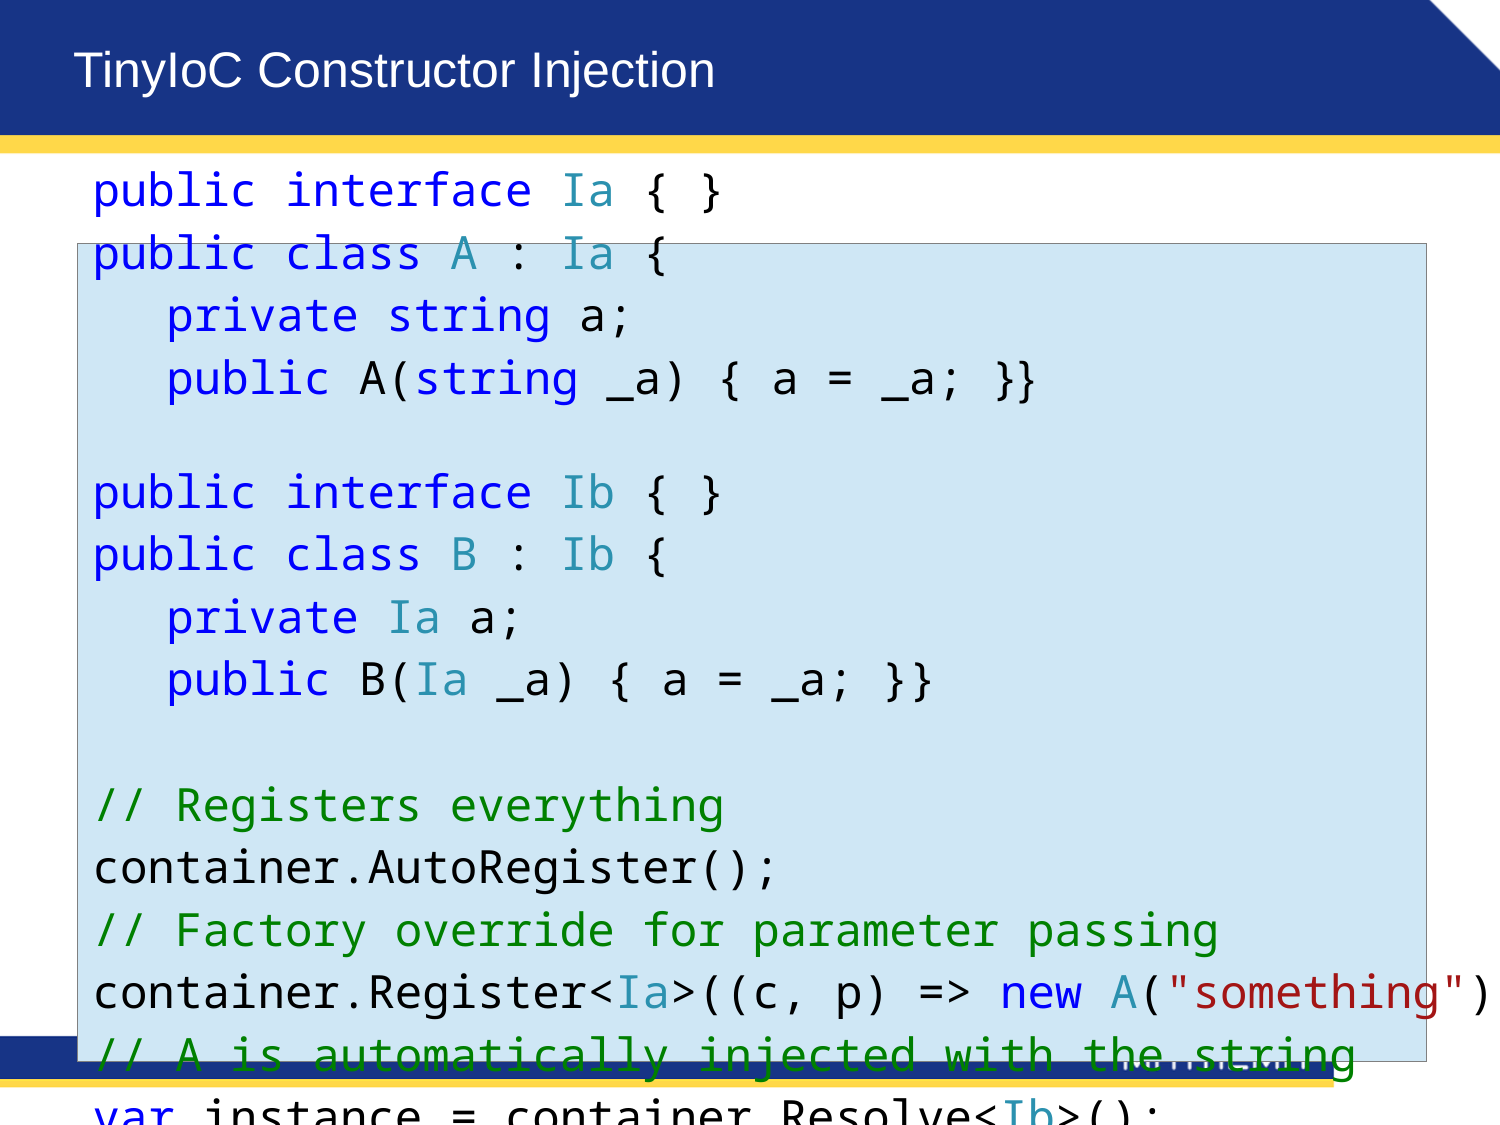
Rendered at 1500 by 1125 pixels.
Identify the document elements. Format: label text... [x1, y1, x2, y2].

picture [401, 1111, 415, 1118]
picture [787, 1120, 795, 1125]
picture [814, 1111, 828, 1118]
picture [704, 1111, 718, 1118]
picture [951, 1111, 965, 1118]
picture [677, 1111, 689, 1125]
picture [539, 1111, 553, 1125]
picture [869, 1111, 883, 1125]
picture [237, 1111, 249, 1125]
picture [0, 0, 1500, 1125]
text_box public interface Ia { } public class A : Ia { private string a; public A(string _a) { a = _a; }} public interface Ib { } public class B : Ib { private Ia a; public B(Ia _a) { a = _a; }} // Registers everything container.AutoRegister(); // Factory override for parameter passing container.Register<Ia>((c, p) => new A("something")); // A is automatically injected with the string var instance = container.Resolve<Ib>(); [77, 243, 1427, 1062]
picture [127, 1121, 140, 1125]
title TinyIoC Constructor Injection [73, 40, 1276, 100]
picture [1035, 1111, 1048, 1125]
picture [621, 1121, 634, 1125]
picture [319, 1121, 332, 1125]
picture [348, 1111, 360, 1125]
picture [567, 1111, 579, 1125]
picture [787, 1104, 798, 1116]
